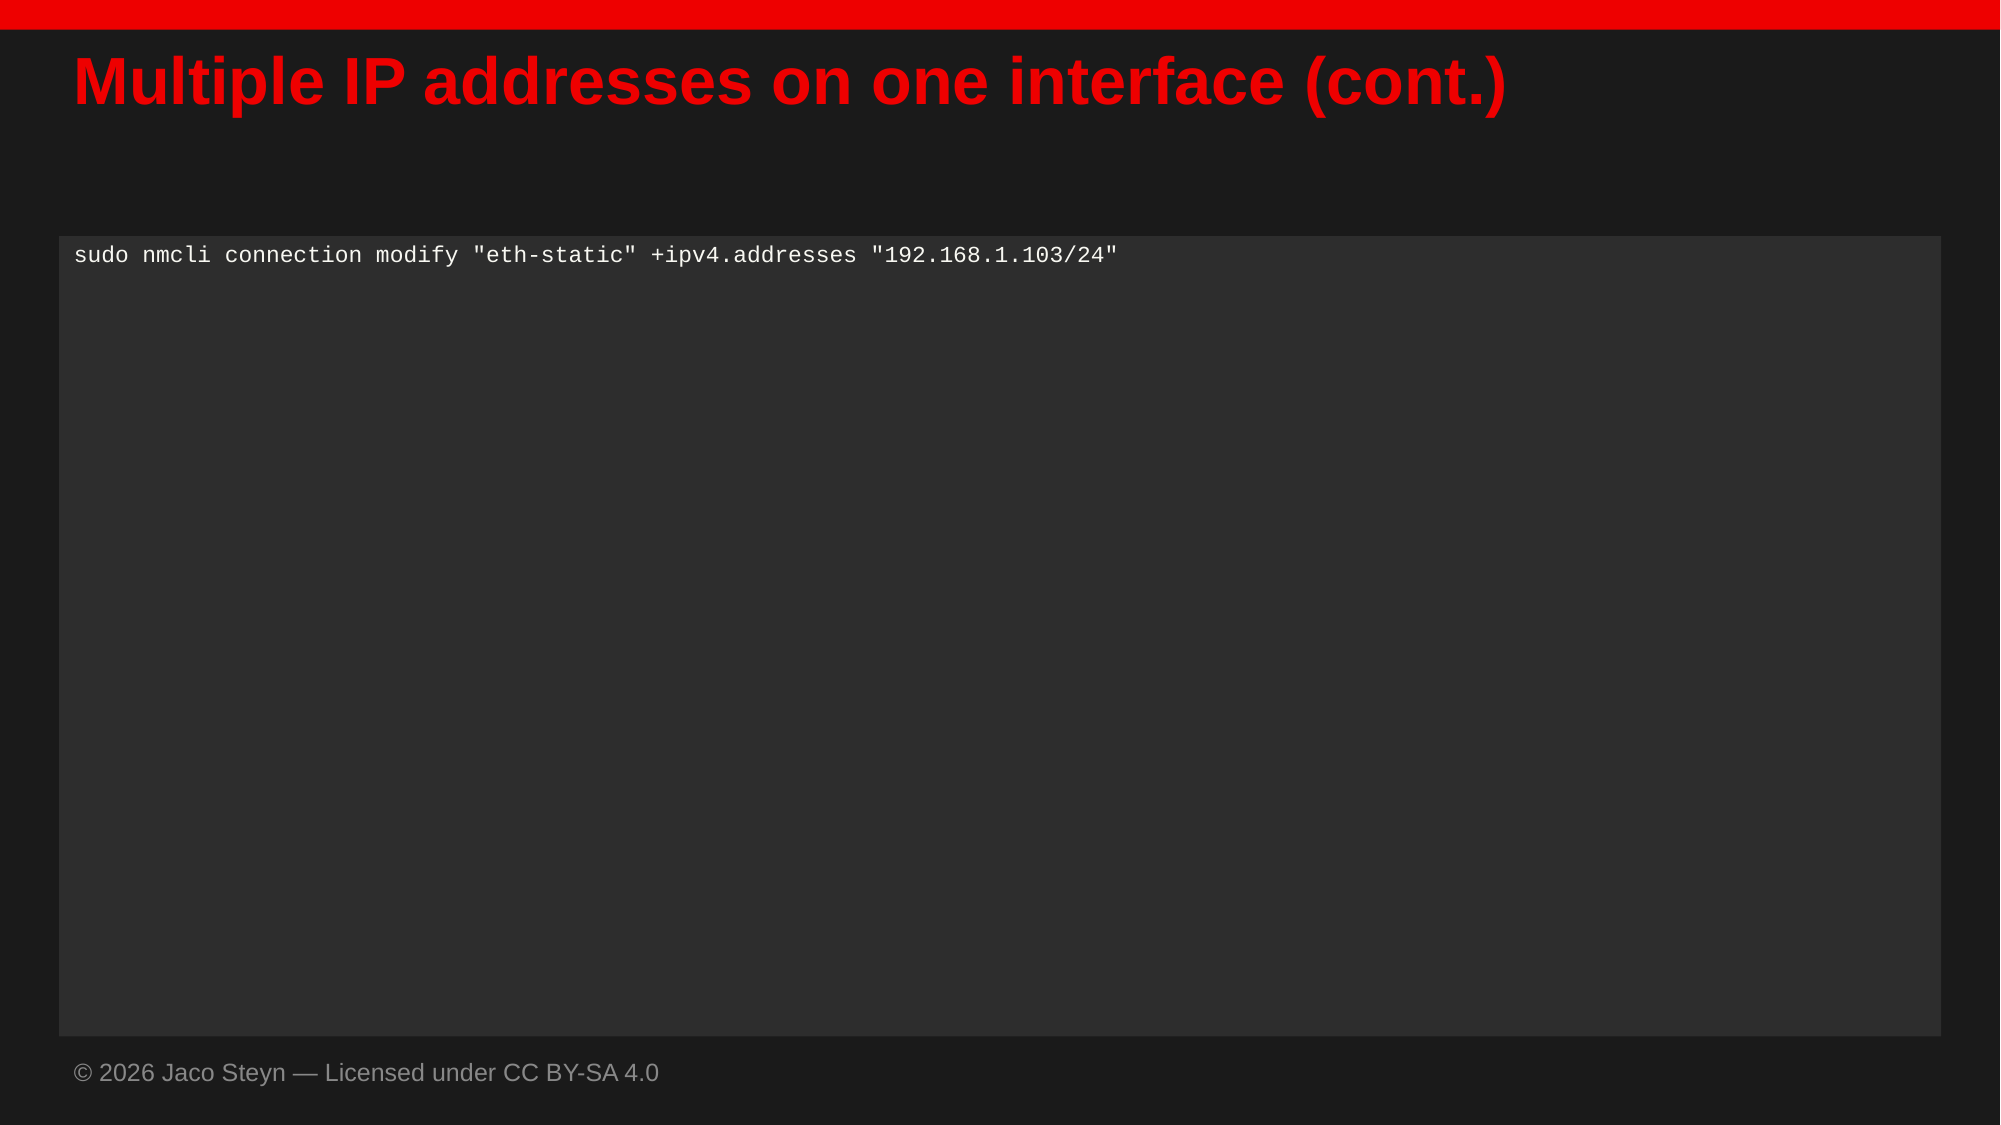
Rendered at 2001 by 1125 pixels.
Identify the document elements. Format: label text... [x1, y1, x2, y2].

text_box [0, 0, 2001, 30]
text_box © 2026 Jaco Steyn — Licensed under CC BY-SA 4.0 [59, 1051, 1942, 1093]
text_box Multiple IP addresses on one interface (cont.) [59, 36, 1942, 208]
text_box sudo nmcli connection modify "eth-static" +ipv4.addresses "192.168.1.103/24" [59, 236, 1942, 1037]
